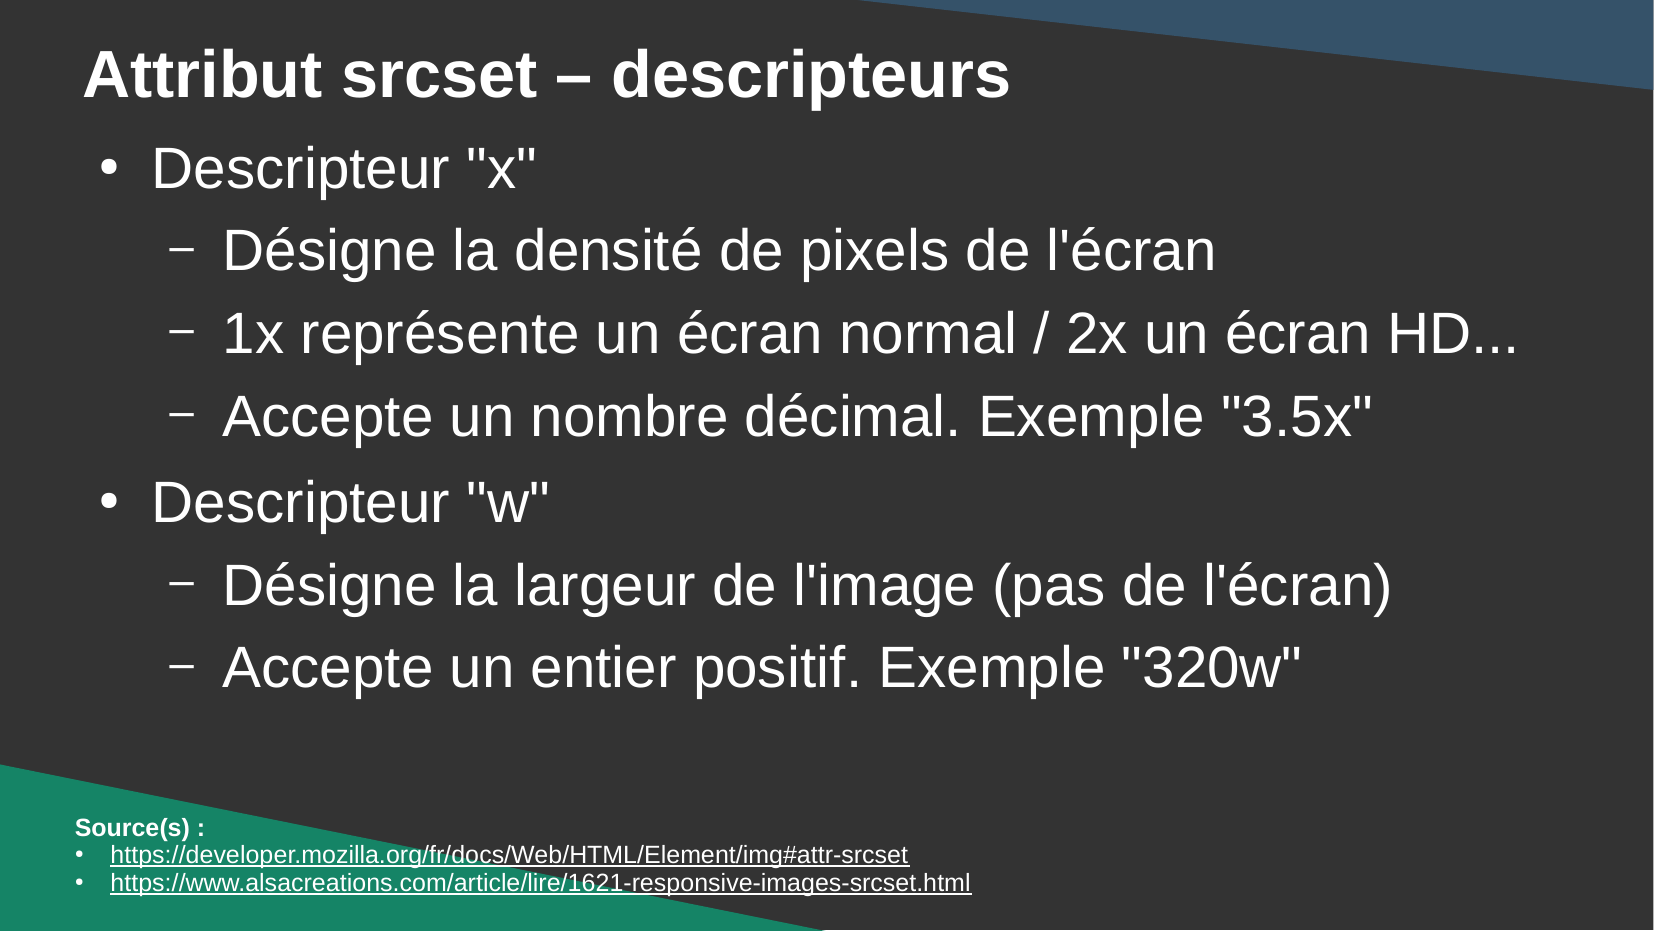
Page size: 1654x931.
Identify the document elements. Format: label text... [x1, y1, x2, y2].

text_box [857, 0, 1654, 90]
list Descripteur "x" Désigne la densité de pixels de l'écran 1x représente un écran normal / 2x un écran HD... Accepte un nombre décimal. Exemple "3.5x" Descripteur "w" Désigne la largeur de l'image (pas de l'écran) Accepte un entier positif. Exemple "320w" [80, 135, 1605, 721]
title Attribut srcset – descripteurs [82, 37, 1571, 122]
text_box Source(s) : https://developer.mozilla.org/fr/docs/Web/HTML/Element/img#attr-srcset https://www.alsacreations.com/article/lire/1621-responsive-images-srcset.html [60, 805, 1546, 931]
text_box [0, 764, 202, 931]
